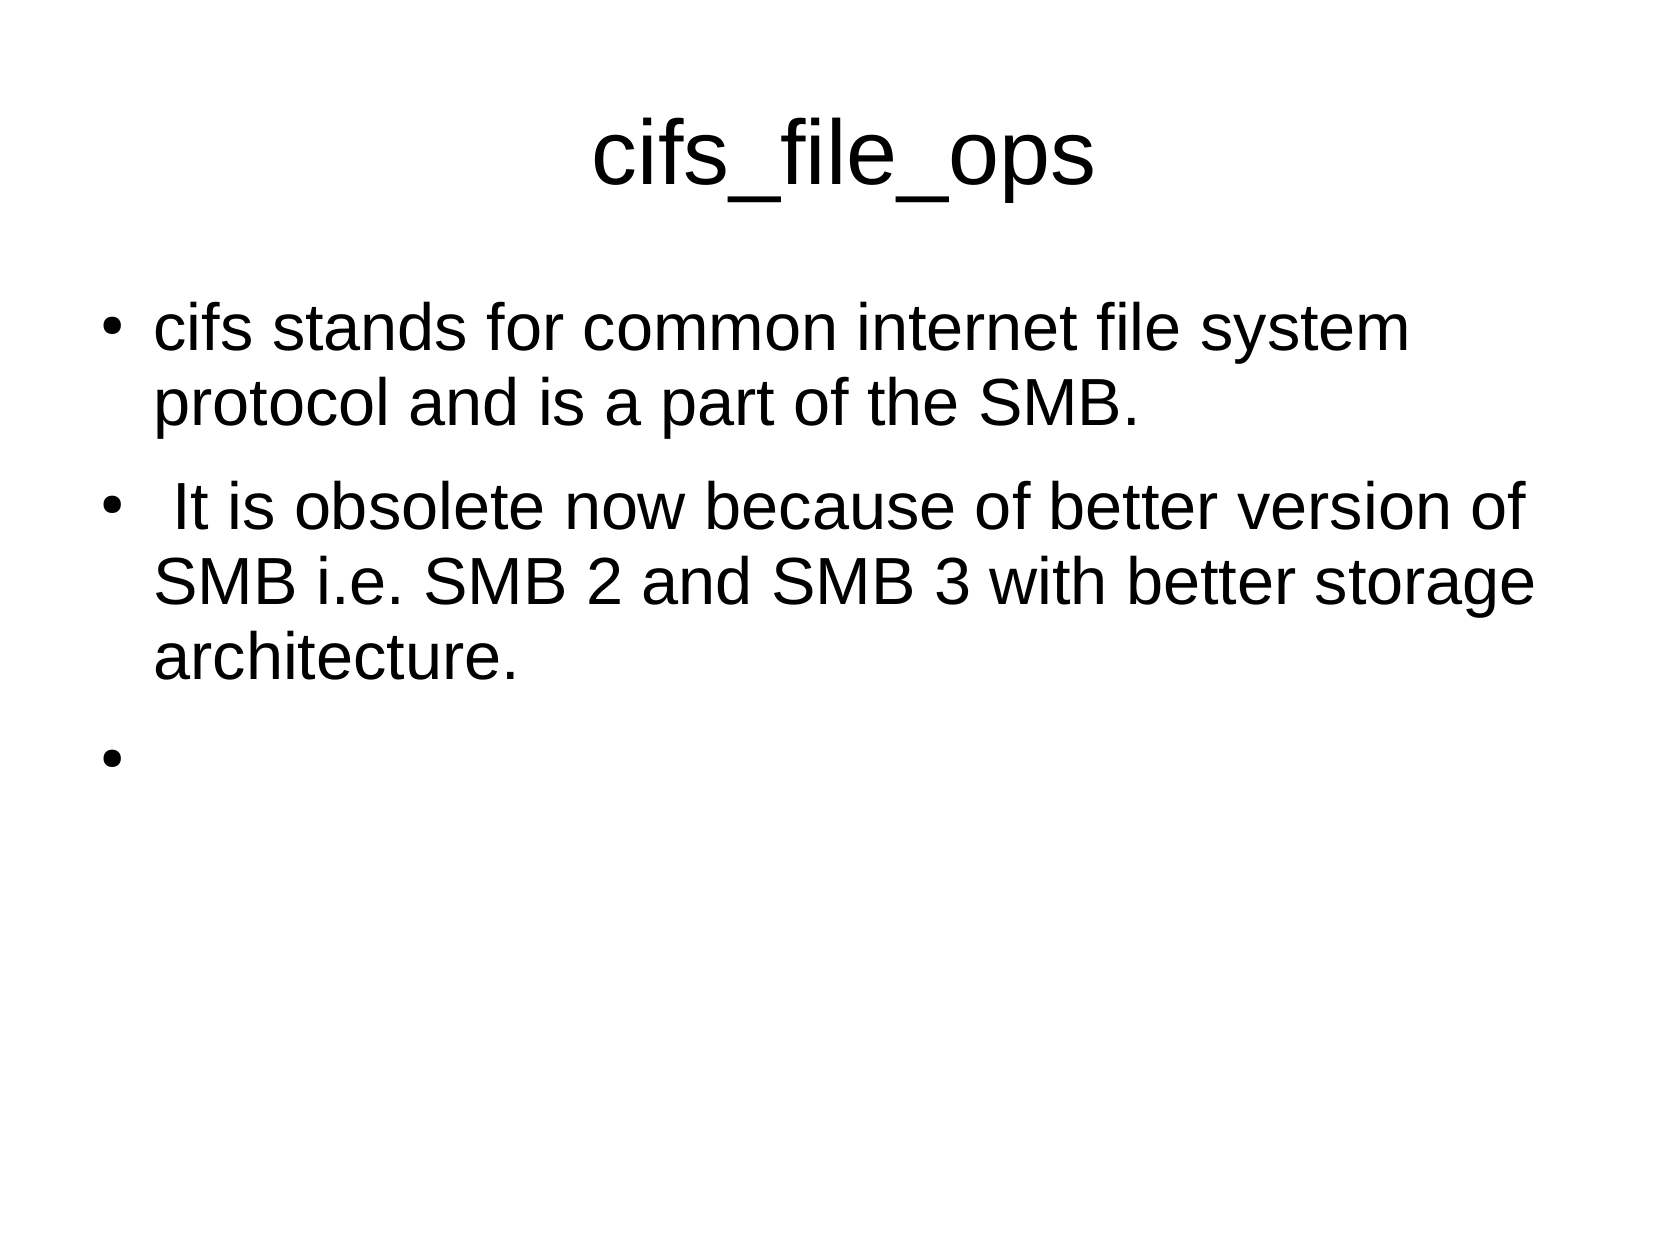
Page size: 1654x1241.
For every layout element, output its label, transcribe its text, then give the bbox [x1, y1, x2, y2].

list cifs stands for common internet file system protocol and is a part of the SMB. It is obsolete now because of better version of SMB i.e. SMB 2 and SMB 3 with better storage architecture. [82, 290, 1571, 1109]
title cifs_file_ops [82, 49, 1571, 257]
